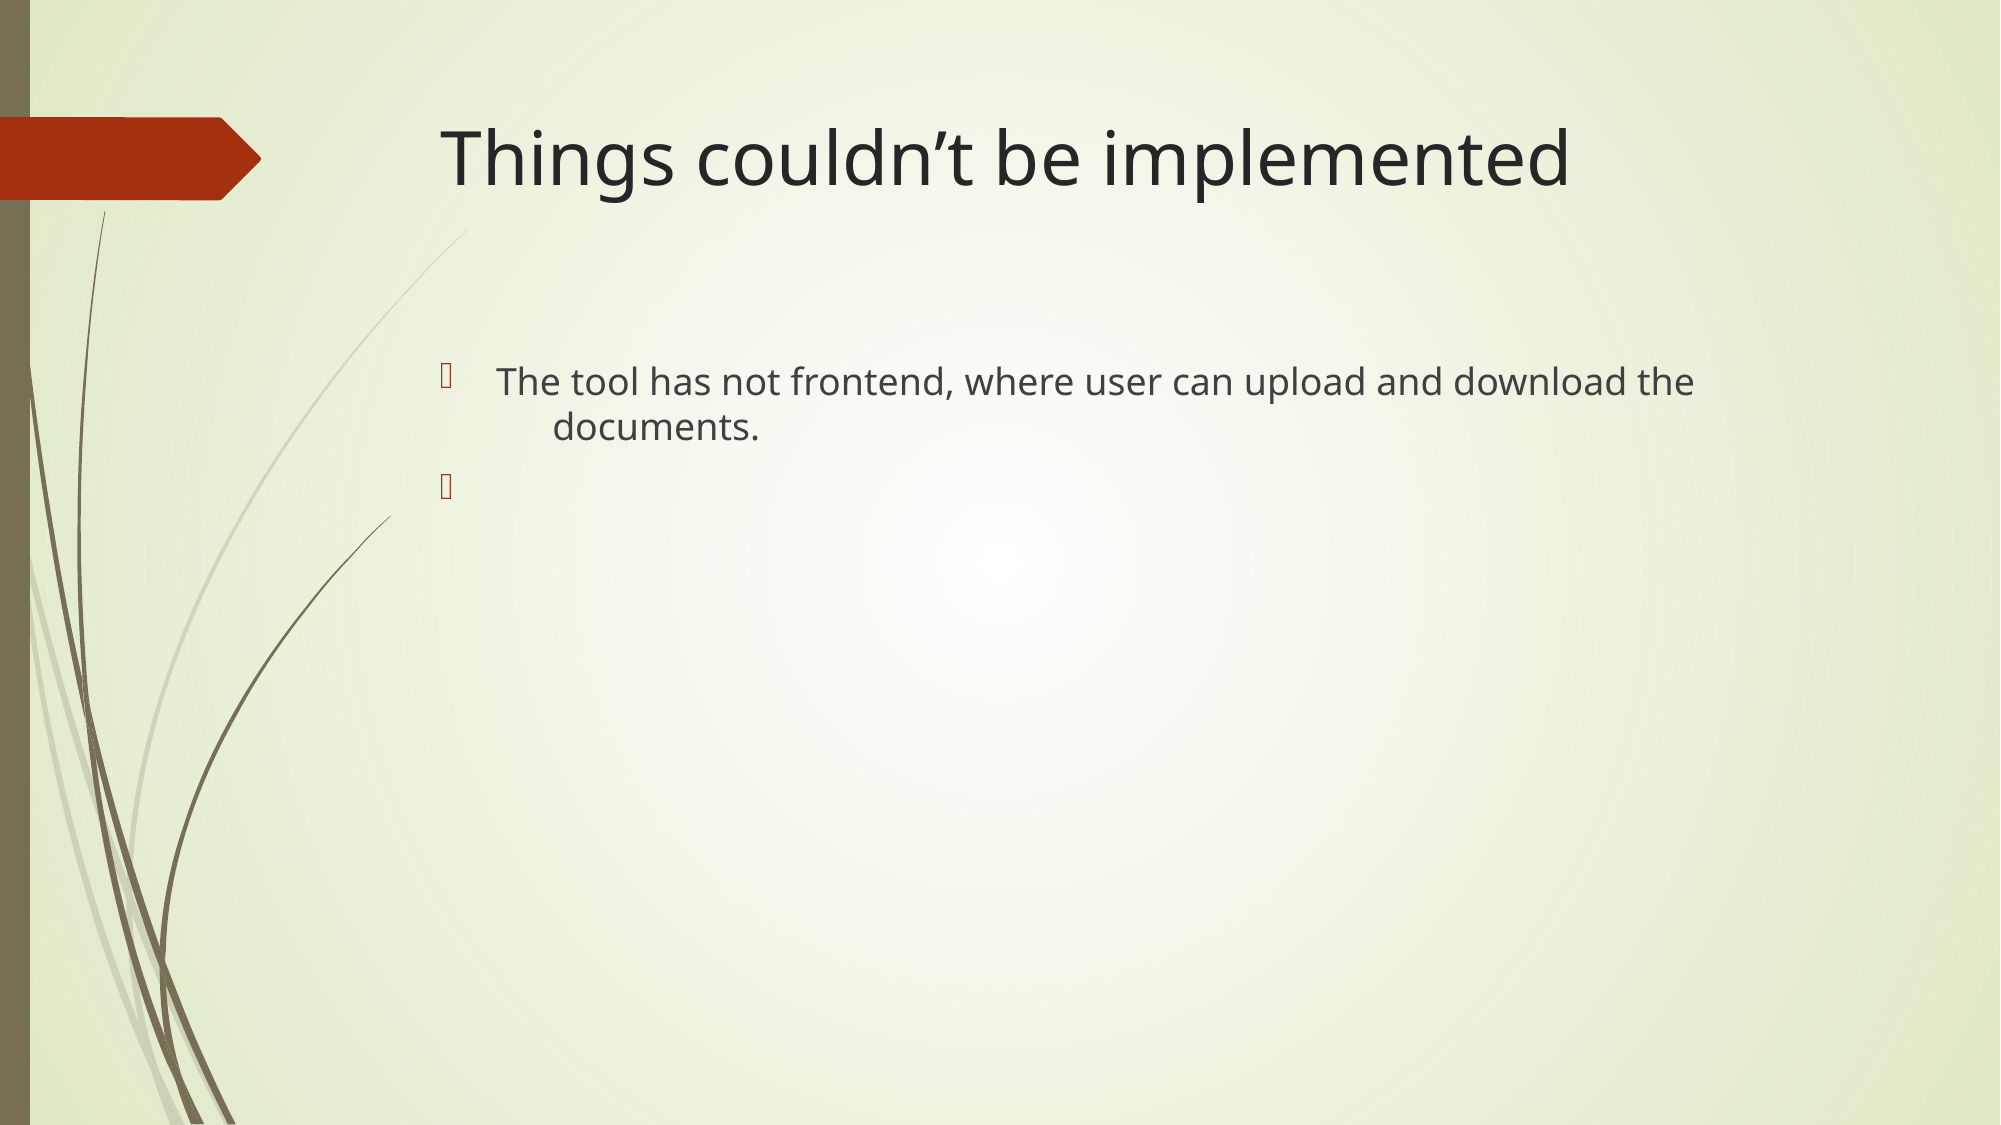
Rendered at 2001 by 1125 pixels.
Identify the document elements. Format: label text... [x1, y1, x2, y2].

list The tool has not frontend, where user can upload and download the documents. [424, 350, 1888, 970]
title Things couldn’t be implemented [425, 102, 1888, 313]
